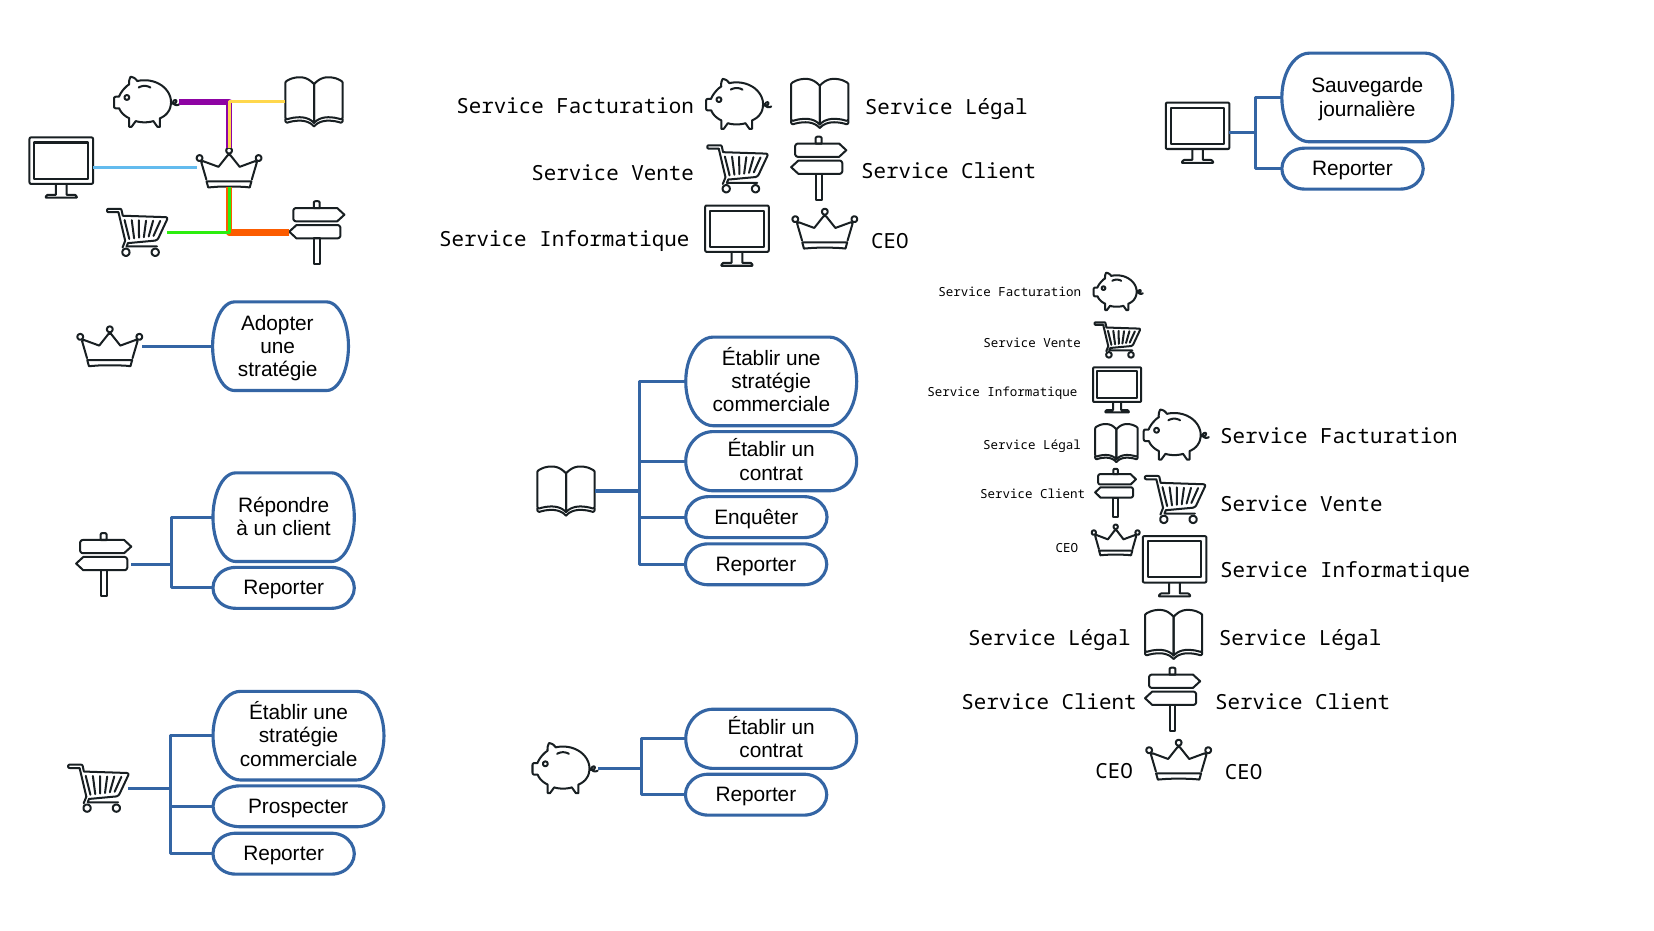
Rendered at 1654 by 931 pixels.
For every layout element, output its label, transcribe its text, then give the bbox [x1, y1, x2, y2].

text_box Reporter [213, 833, 355, 875]
text_box Reporter [213, 567, 355, 609]
text_box Établir une stratégie commerciale [213, 691, 384, 781]
text_box CEO [856, 219, 945, 258]
text_box Établir une stratégie commerciale [685, 337, 857, 426]
text_box Reporter [685, 774, 827, 816]
text_box Service Client [934, 679, 1152, 718]
text_box Service Légal [850, 84, 1063, 123]
text_box Service Informatique [413, 217, 704, 256]
text_box Prospecter [213, 785, 384, 827]
text_box Établir un contrat [685, 709, 857, 769]
text_box Enquêter [685, 496, 828, 538]
text_box Service Facturation [413, 83, 709, 122]
text_box Service Légal [1204, 615, 1417, 654]
text_box Service Vente [501, 151, 709, 190]
text_box CEO [1027, 531, 1093, 562]
text_box Service Vente [939, 326, 1096, 356]
text_box Service Informatique [873, 376, 1093, 406]
text_box Établir un contrat [685, 431, 857, 491]
text_box CEO [1059, 748, 1148, 787]
text_box Service Légal [932, 615, 1146, 654]
text_box Service Facturation [1205, 414, 1501, 453]
text_box Service Client [1200, 679, 1417, 718]
text_box CEO [1210, 750, 1299, 789]
text_box Sauvegarde journalière [1281, 53, 1453, 142]
text_box Service Vente [1205, 481, 1412, 520]
text_box Répondre à un client [212, 472, 355, 562]
text_box Reporter [685, 543, 827, 585]
text_box Adopter une stratégie [212, 301, 349, 391]
text_box Service Légal [937, 428, 1096, 459]
text_box Reporter [1282, 148, 1424, 190]
text_box Service Facturation [873, 276, 1096, 306]
text_box Service Client [846, 148, 1063, 187]
text_box Service Client [939, 477, 1100, 508]
text_box Service Informatique [1205, 547, 1496, 587]
